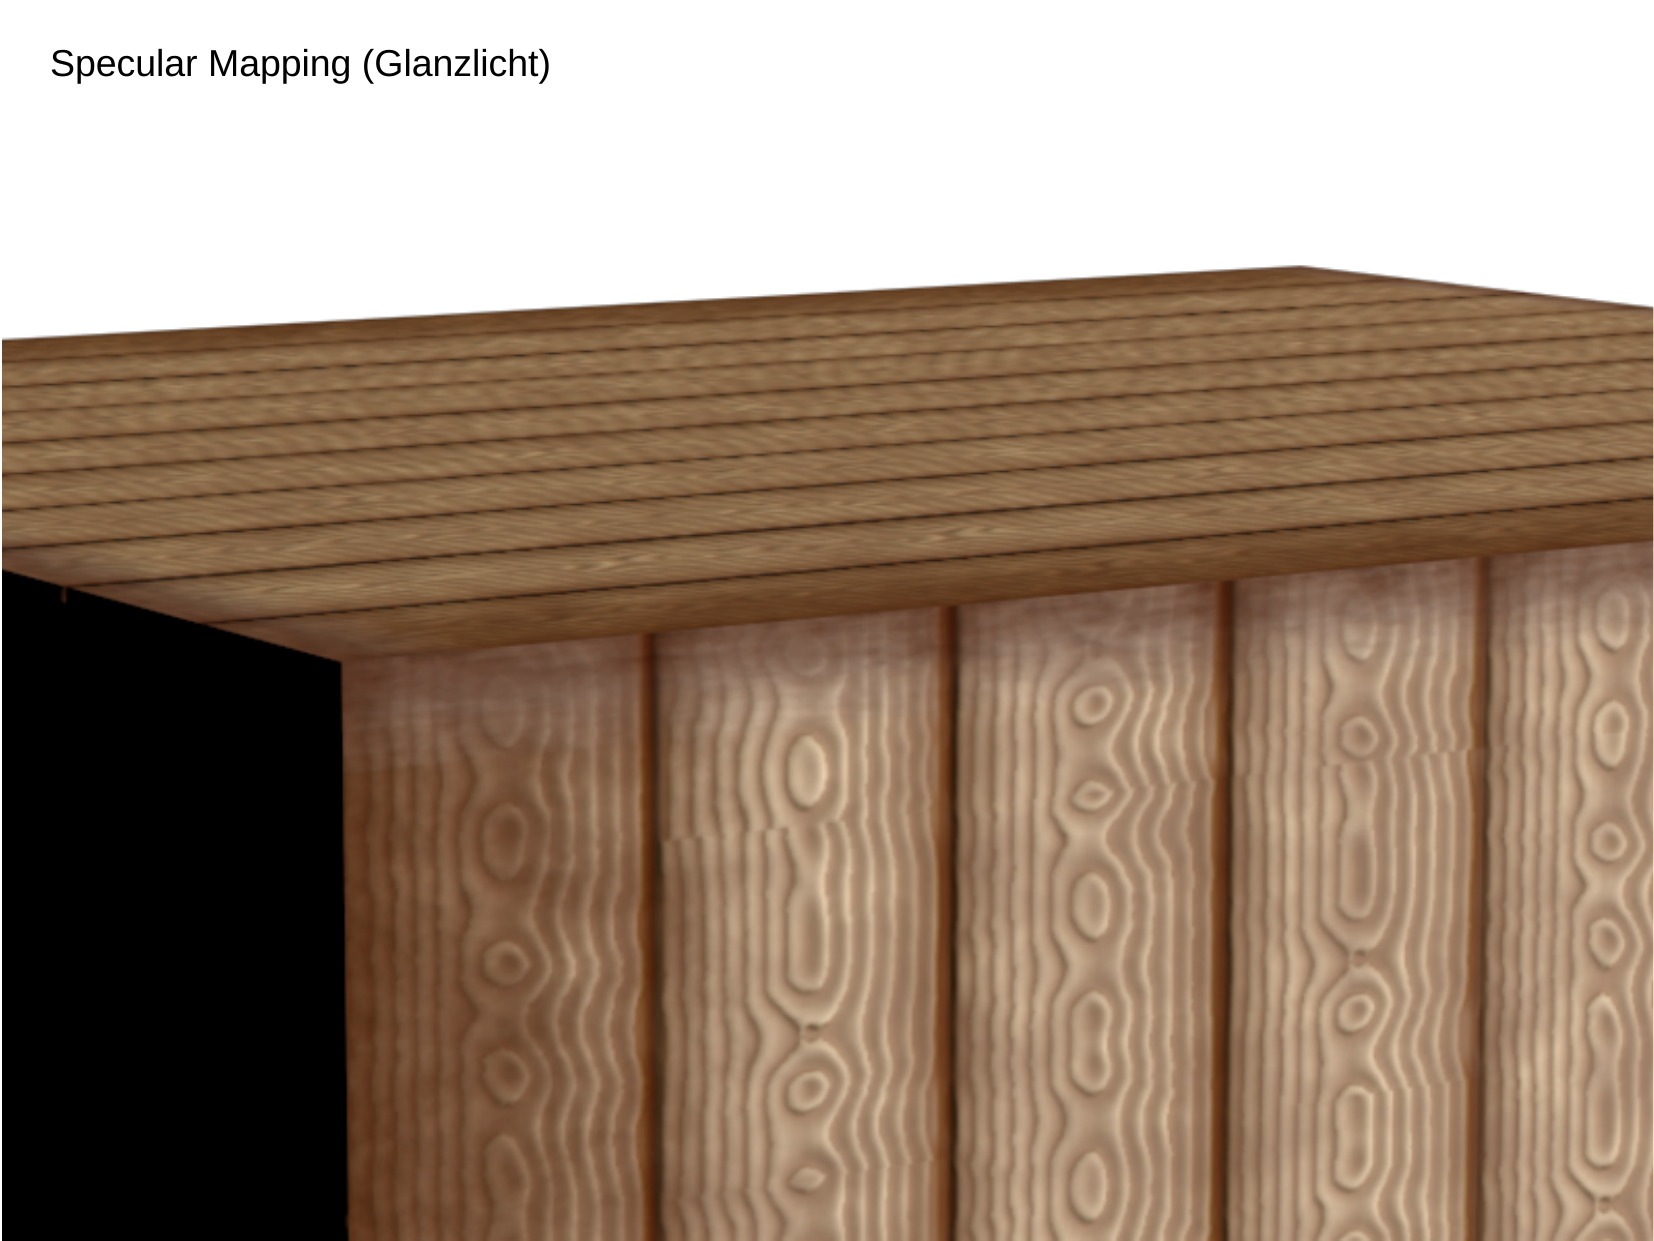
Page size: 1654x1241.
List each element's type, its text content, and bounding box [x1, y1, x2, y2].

picture [2, 0, 1654, 1241]
text_box Specular Mapping (Glanzlicht) [35, 35, 603, 93]
